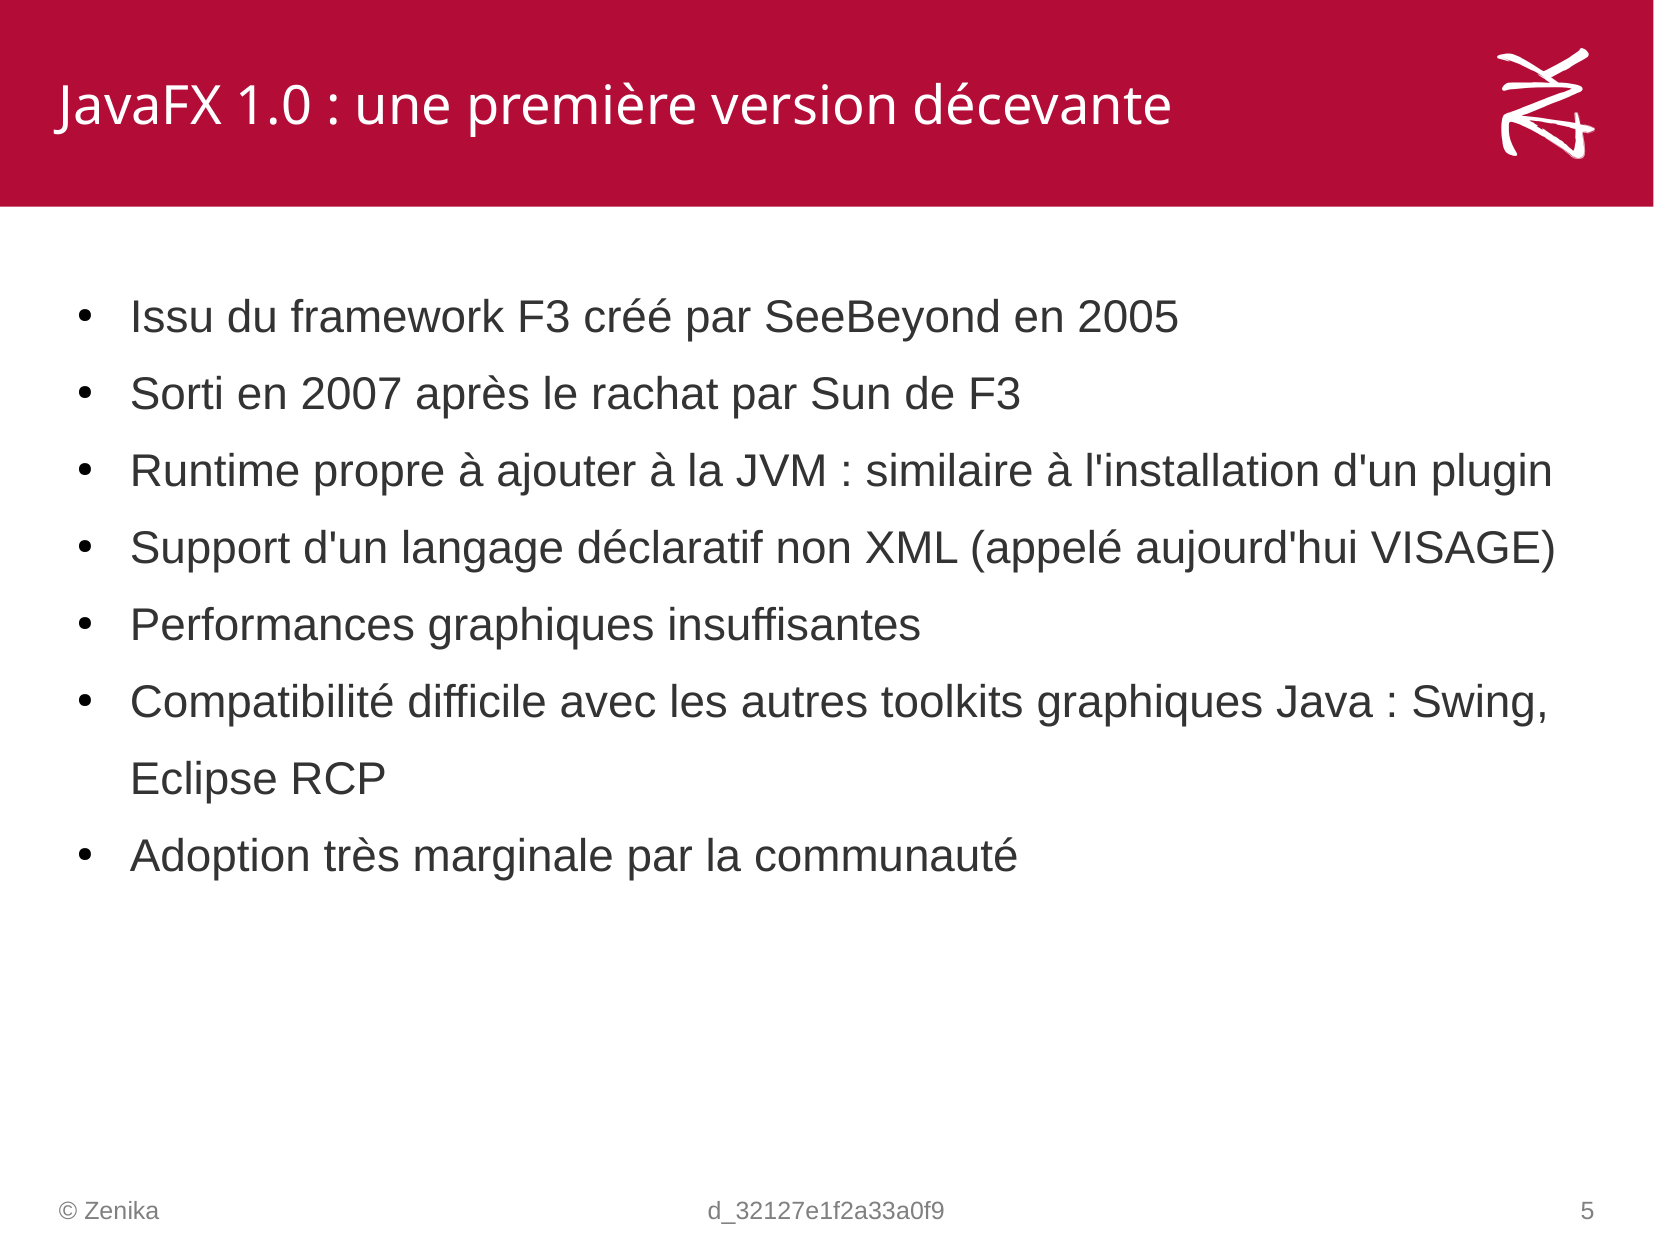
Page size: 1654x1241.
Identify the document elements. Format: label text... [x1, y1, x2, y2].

list Issu du framework F3 créé par SeeBeyond en 2005 Sorti en 2007 après le rachat par Sun de F3 Runtime propre à ajouter à la JVM : similaire à l'installation d'un plugin Support d'un langage déclaratif non XML (appelé aujourd'hui VISAGE) Performances graphiques insuffisantes Compatibilité difficile avec les autres toolkits graphiques Java : Swing, Eclipse RCP Adoption très marginale par la communauté [59, 265, 1595, 986]
title JavaFX 1.0 : une première version décevante [59, 29, 1595, 178]
